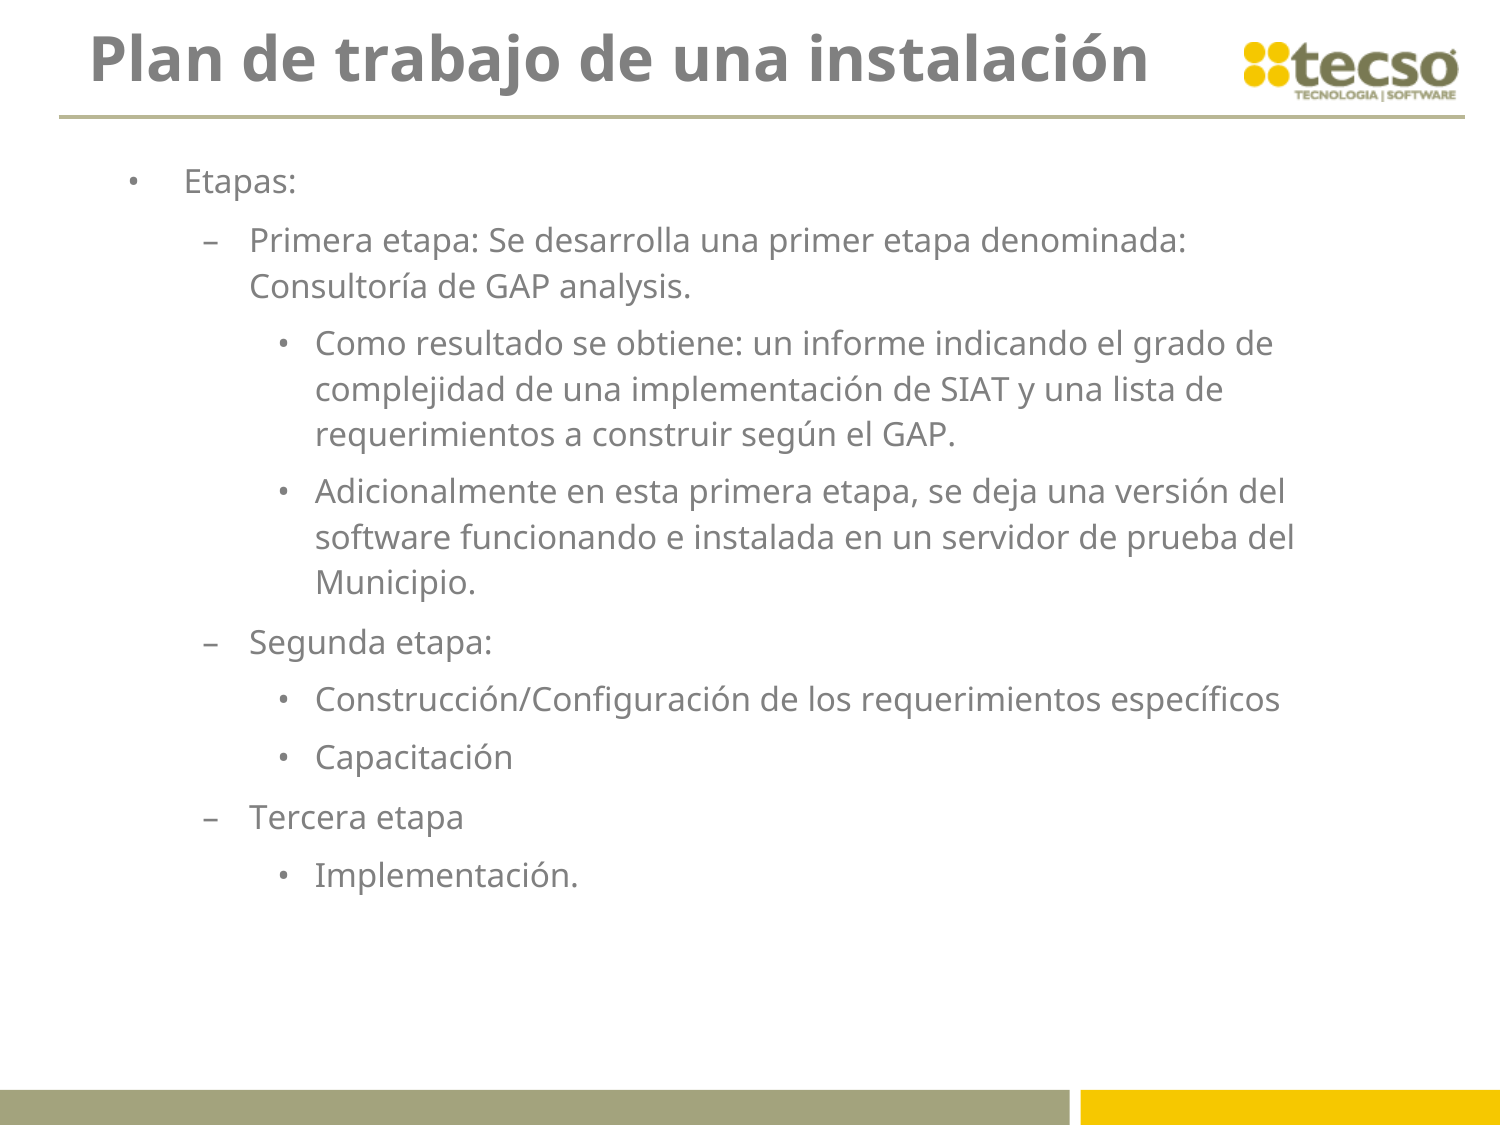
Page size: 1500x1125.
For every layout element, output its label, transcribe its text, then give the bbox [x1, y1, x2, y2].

title Plan de trabajo de una instalación [73, 6, 1238, 211]
picture [1244, 42, 1459, 102]
list Etapas: Primera etapa: Se desarrolla una primer etapa denominada: Consultoría de GAP analysis. Como resultado se obtiene: un informe indicando el grado de complejidad de una implementación de SIAT y una lista de requerimientos a construir según el GAP. Adicionalmente en esta primera etapa, se deja una versión del software funcionando e instalada en un servidor de prueba del Municipio. Segunda etapa: Construcción/Configuración de los requerimientos específicos Capacitación Tercera etapa Implementación. [112, 149, 1388, 1013]
